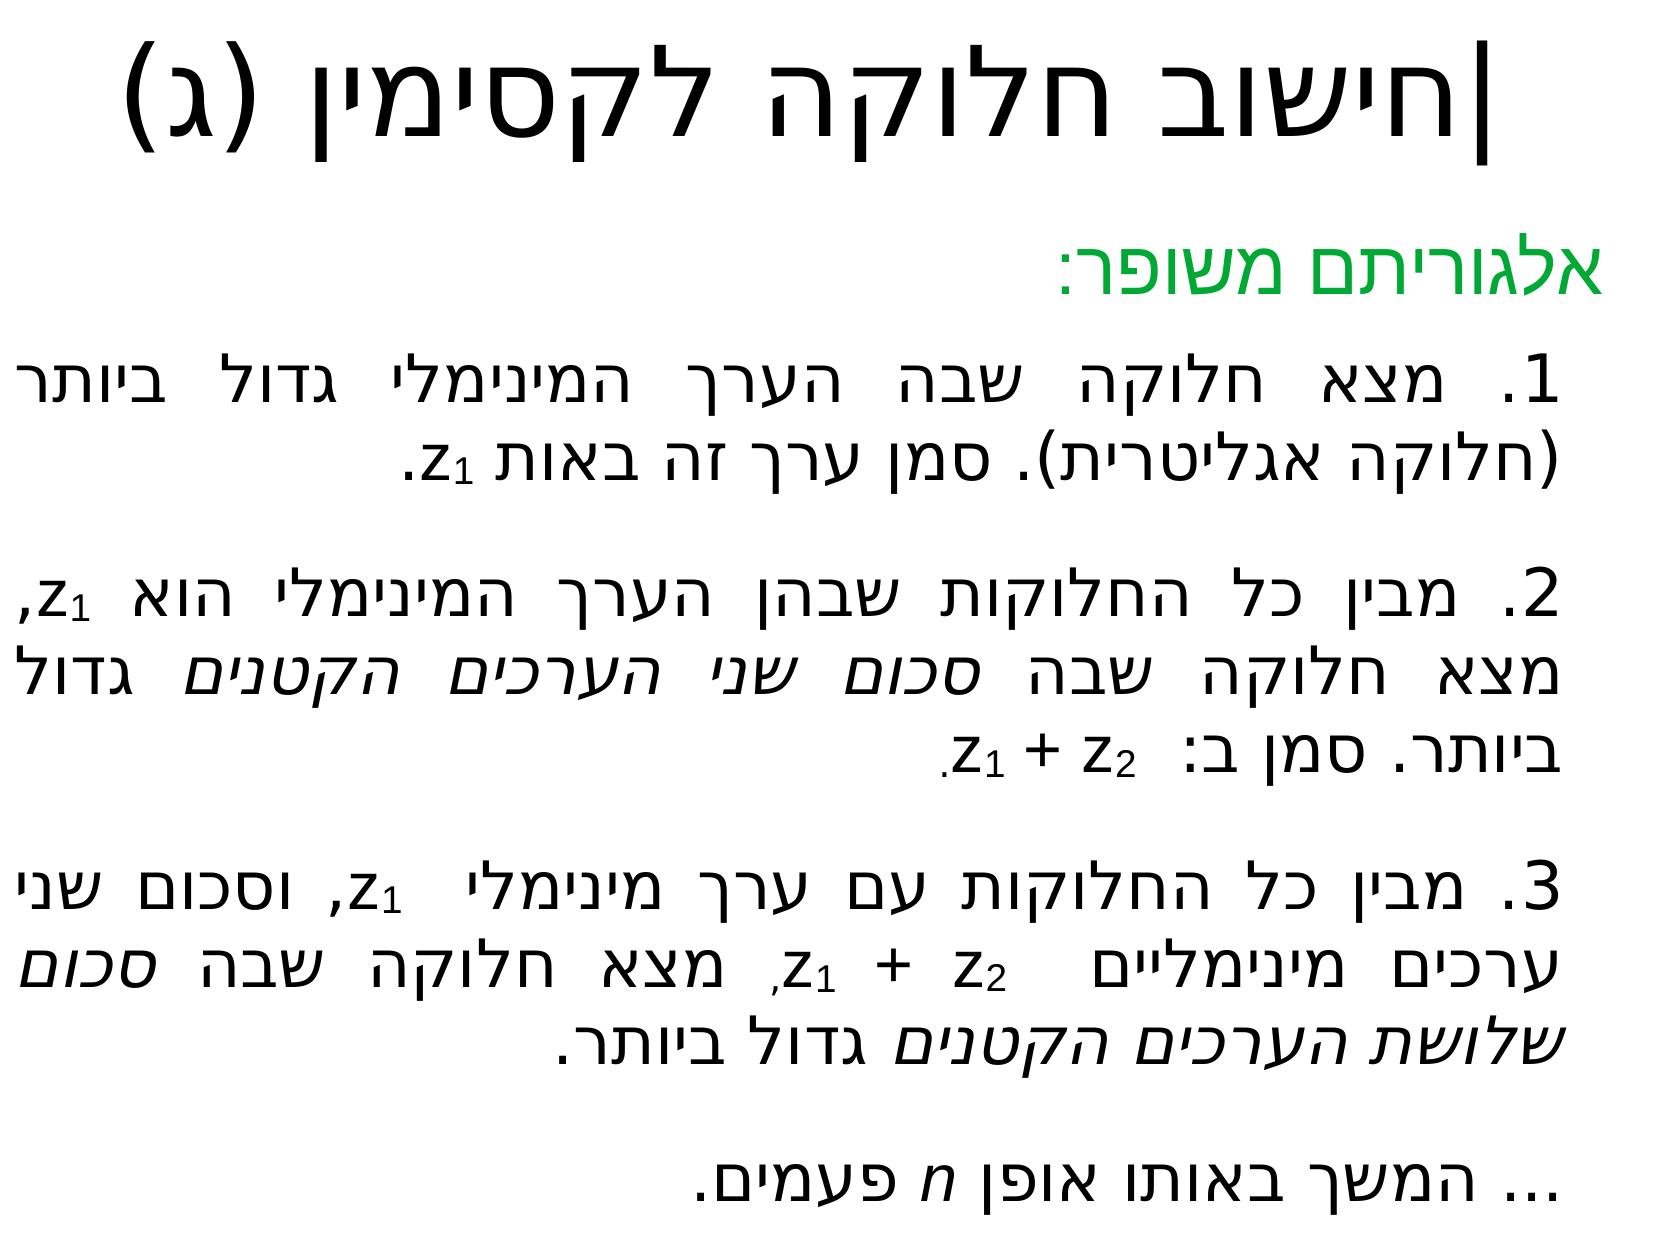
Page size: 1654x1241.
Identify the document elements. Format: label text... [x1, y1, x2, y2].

text_box אלגוריתם משופר: 1. מצא חלוקה שבה הערך המינימלי גדול ביותר (חלוקה אגליטרית). סמן ערך זה באות z1. 2. מבין כל החלוקות שבהן הערך המינימלי הוא z1, מצא חלוקה שבה סכום שני הערכים הקטנים גדול ביותר. סמן ב: z1 + z2. 3. מבין כל החלוקות עם ערך מינימלי z1, וסכום שני ערכים מינימליים z1 + z2, מצא חלוקה שבה סכום שלושת הערכים הקטנים גדול ביותר. ... המשך באותו אופן n פעמים. [0, 219, 1654, 1241]
title |חישוב חלוקה לקסימין (ג) [0, 7, 1654, 166]
